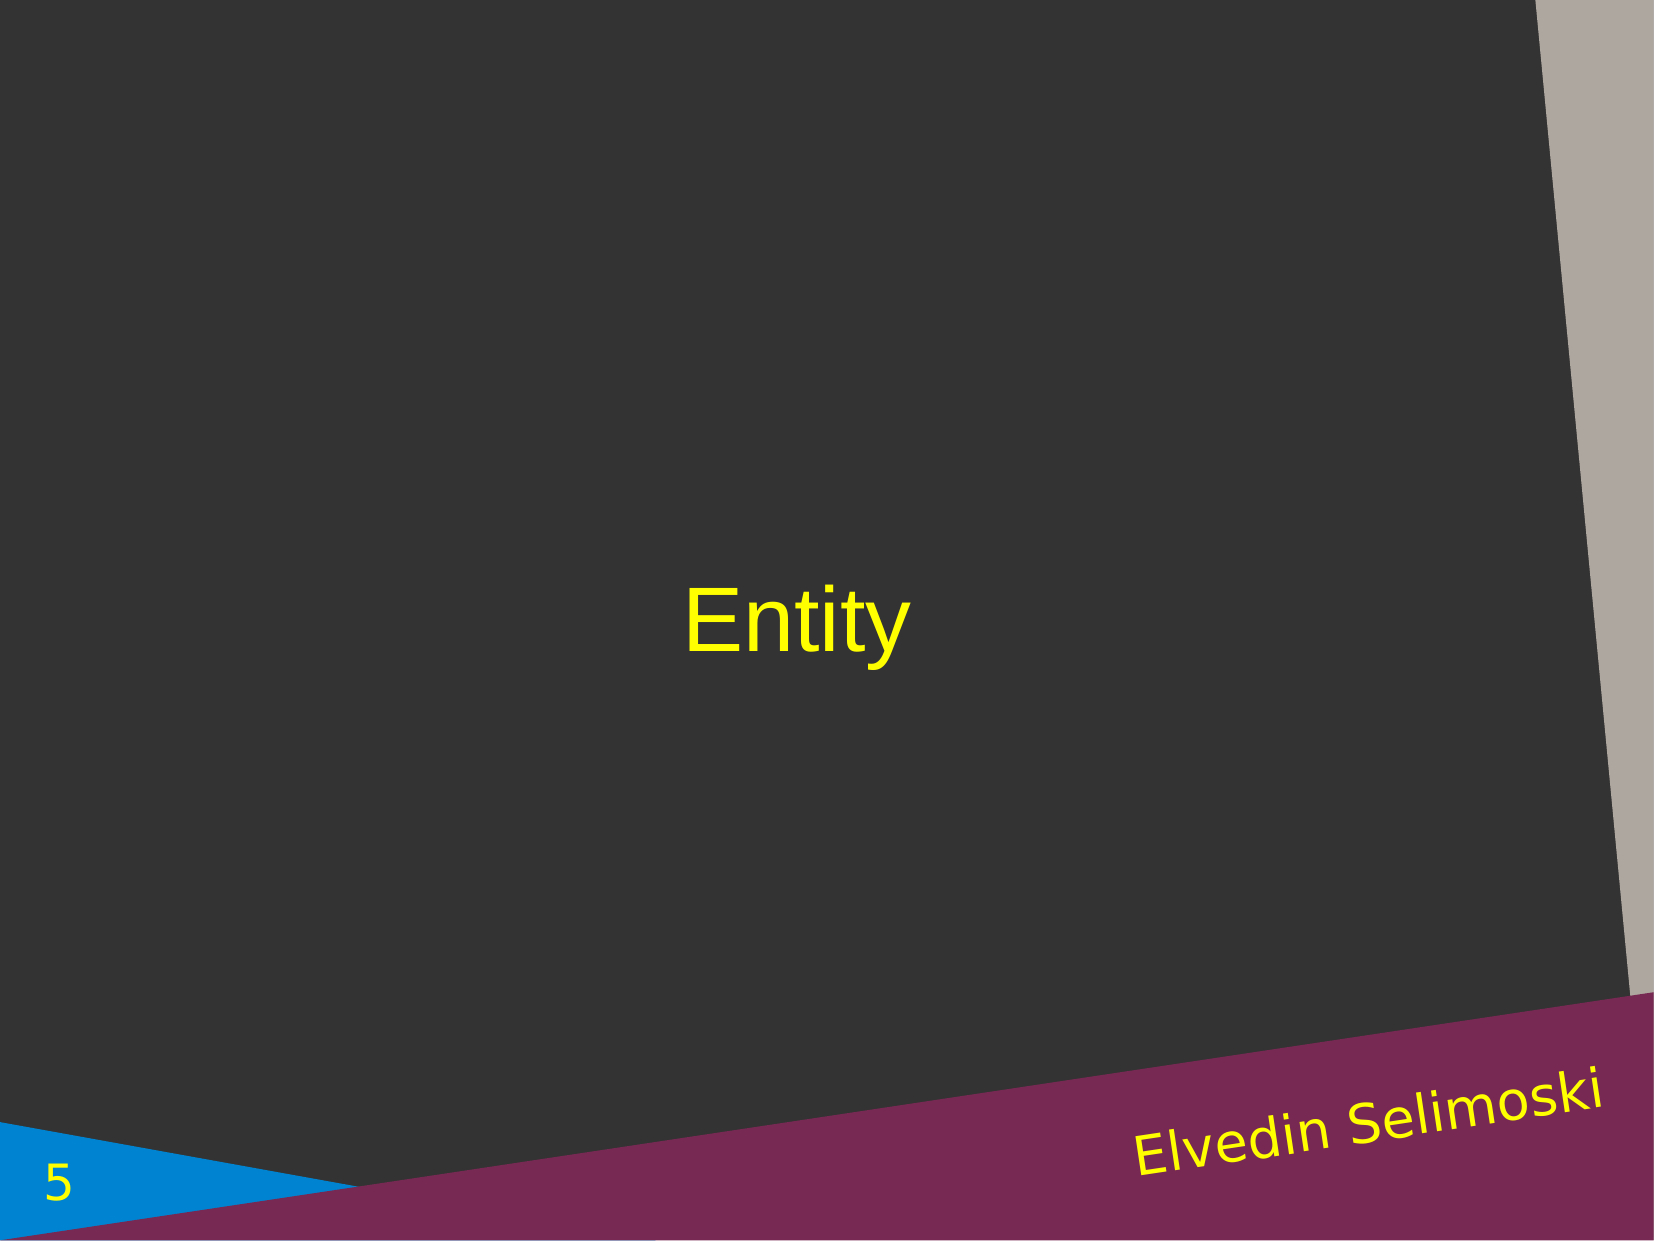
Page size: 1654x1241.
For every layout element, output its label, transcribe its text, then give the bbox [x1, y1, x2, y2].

text_box Elvedin Selimoski [1052, 1015, 1629, 1239]
title Entity [53, 407, 1542, 833]
